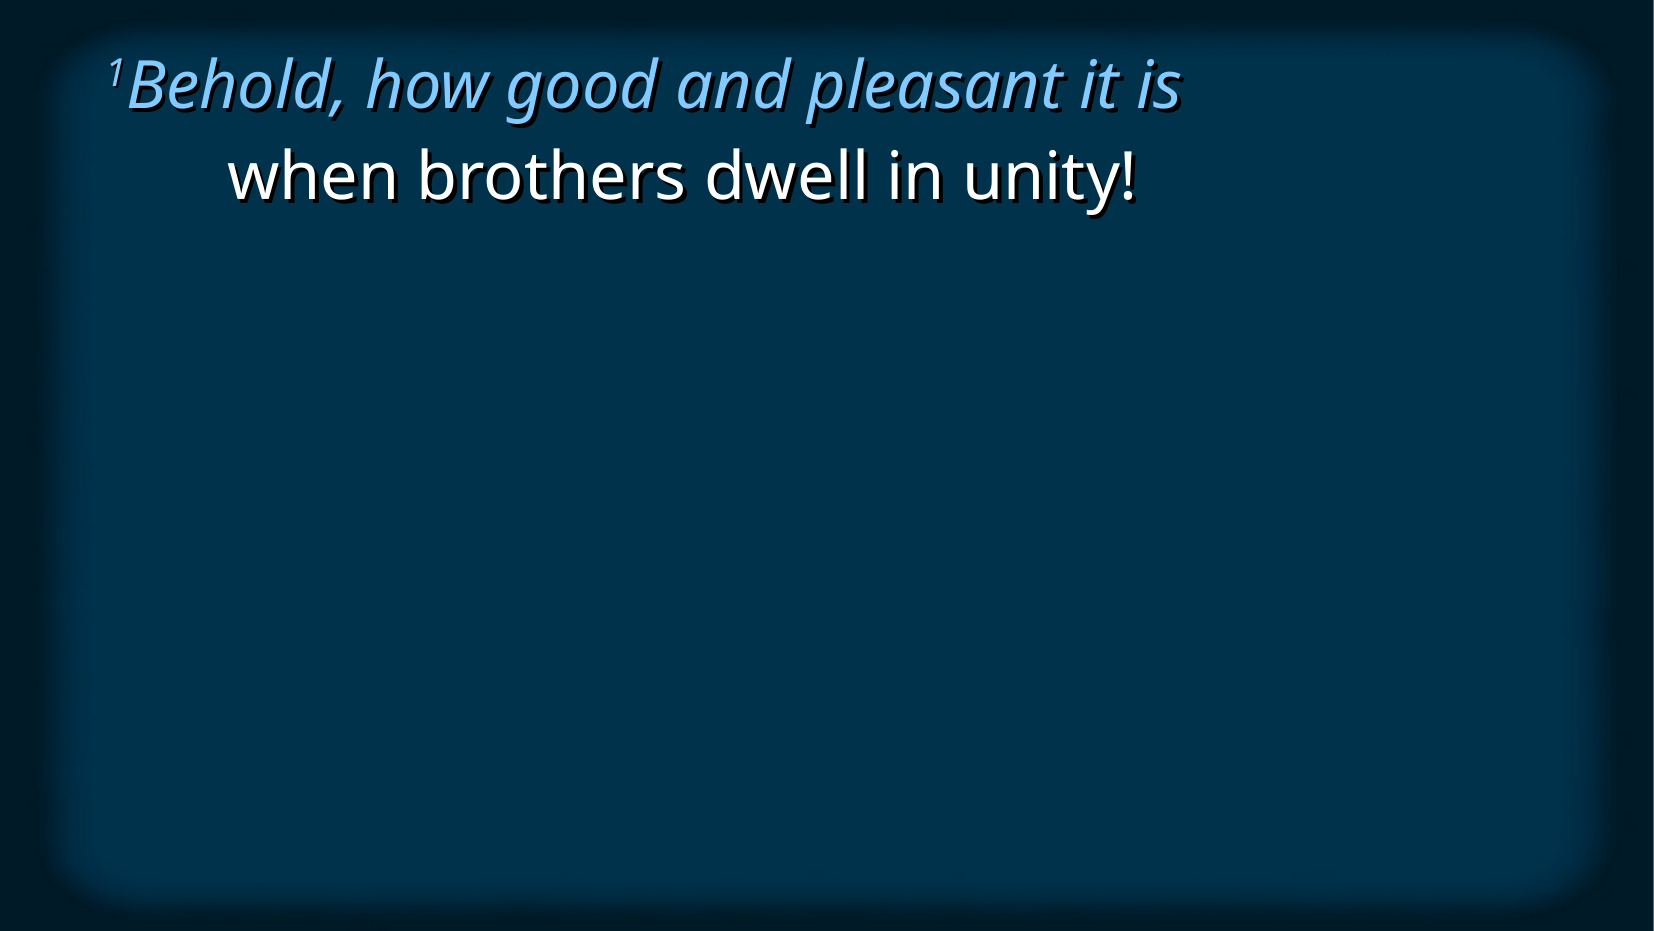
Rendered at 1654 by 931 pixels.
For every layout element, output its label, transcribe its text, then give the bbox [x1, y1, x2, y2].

text_box 1Behold, how good and pleasant it is when brothers dwell in unity! [90, 30, 1576, 223]
picture [0, 0, 1654, 931]
